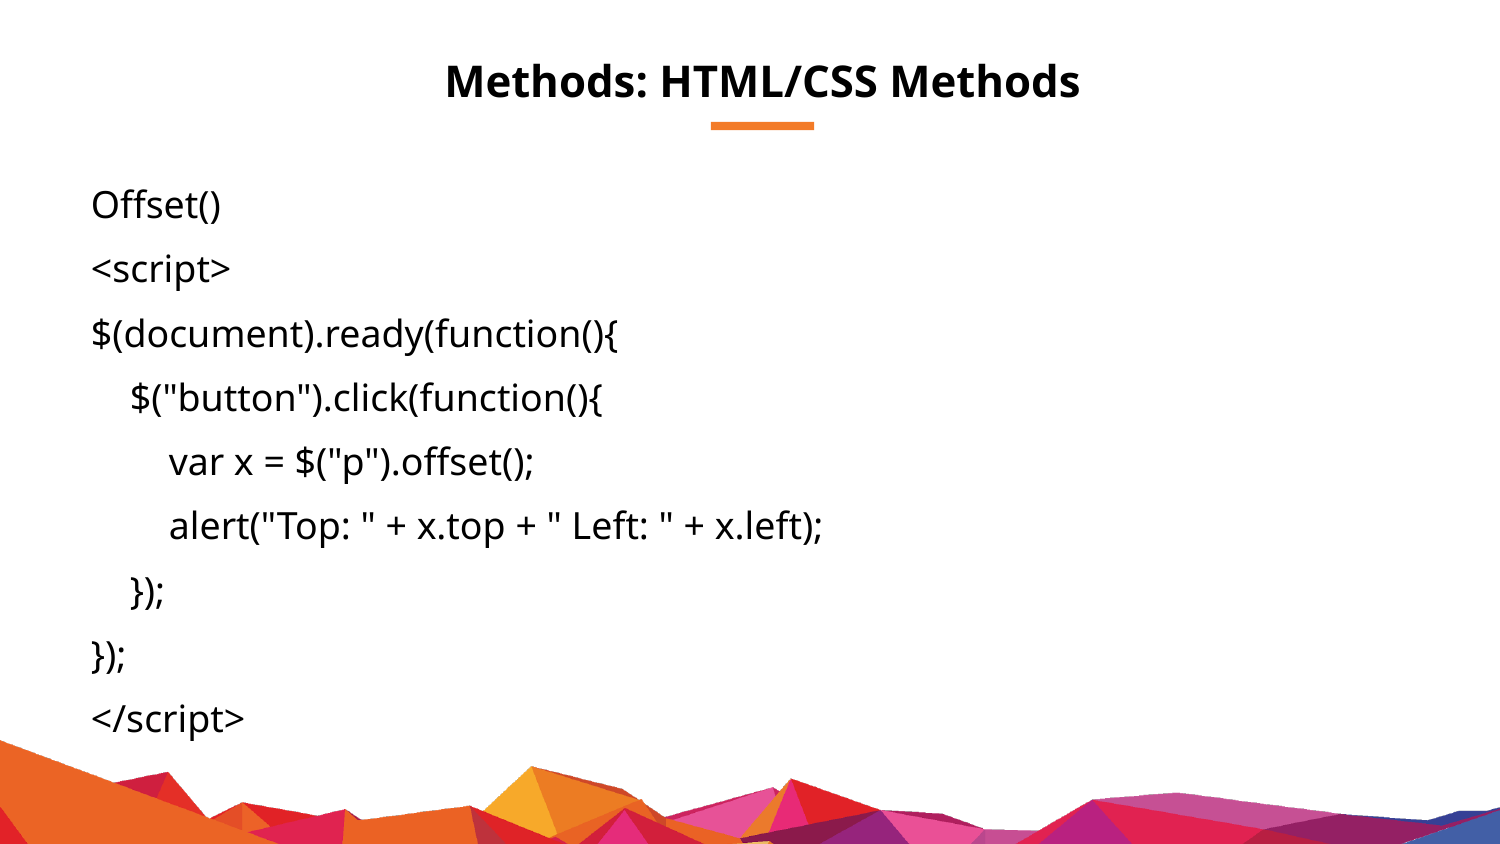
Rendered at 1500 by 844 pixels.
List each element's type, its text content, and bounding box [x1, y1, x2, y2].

text_box Offset() <script> $(document).ready(function(){ $("button").click(function(){ var x = $("p").offset(); alert("Top: " + x.top + " Left: " + x.left); }); }); </script> [75, 159, 1426, 816]
title Methods: HTML/CSS Methods [94, 39, 1431, 110]
picture [0, 740, 1500, 844]
